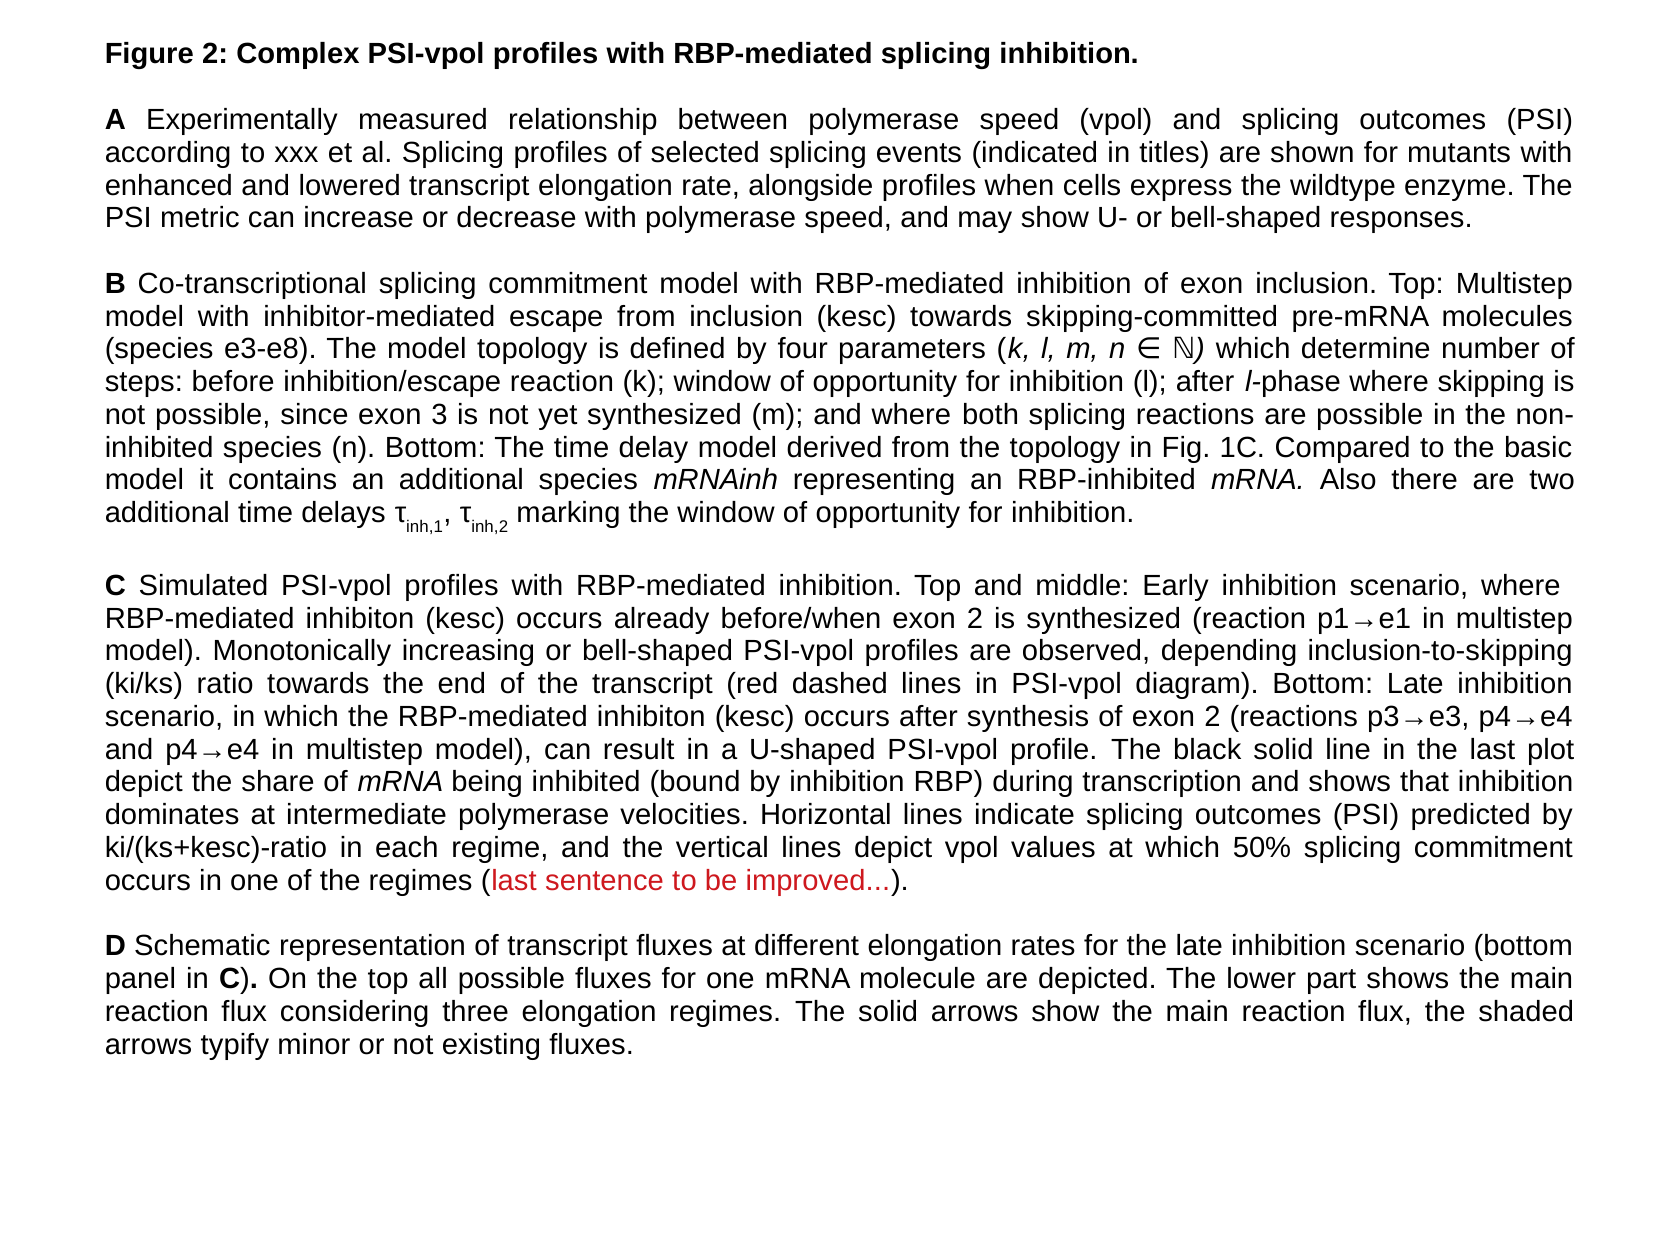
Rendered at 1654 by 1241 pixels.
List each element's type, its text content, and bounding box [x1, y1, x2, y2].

text_box Figure 2: Complex PSI-vpol profiles with RBP-mediated splicing inhibition. A Experimentally measured relationship between polymerase speed (vpol) and splicing outcomes (PSI) according to xxx et al. Splicing profiles of selected splicing events (indicated in titles) are shown for mutants with enhanced and lowered transcript elongation rate, alongside profiles when cells express the wildtype enzyme. The PSI metric can increase or decrease with polymerase speed, and may show U- or bell-shaped responses. B Co-transcriptional splicing commitment model with RBP-mediated inhibition of exon inclusion. Top: Multistep model with inhibitor-mediated escape from inclusion (kesc) towards skipping-committed pre-mRNA molecules (species e3-e8). The model topology is defined by four parameters (k, l, m, n ∈ ℕ) which determine number of steps: before inhibition/escape reaction (k); window of opportunity for inhibition (l); after l-phase where skipping is not possible, since exon 3 is not yet synthesized (m); and where both splicing reactions are possible in the non-inhibited species (n). Bottom: The time delay model derived from the topology in Fig. 1C. Compared to the basic model it contains an additional species mRNAinh representing an RBP-inhibited mRNA. Also there are two additional time delays τinh,1, τinh,2 marking the window of opportunity for inhibition. C Simulated PSI-vpol profiles with RBP-mediated inhibition. Top and middle: Early inhibition scenario, where RBP-mediated inhibiton (kesc) occurs already before/when exon 2 is synthesized (reaction p1→e1 in multistep model). Monotonically increasing or bell-shaped PSI-vpol profiles are observed, depending inclusion-to-skipping (ki/ks) ratio towards the end of the transcript (red dashed lines in PSI-vpol diagram). Bottom: Late inhibition scenario, in which the RBP-mediated inhibiton (kesc) occurs after synthesis of exon 2 (reactions p3→e3, p4→e4 and p4→e4 in multistep model), can result in a U-shaped PSI-vpol profile. The black solid line in the last plot depict the share of mRNA being inhibited (bound by inhibition RBP) during transcription and shows that inhibition dominates at intermediate polymerase velocities. Horizontal lines indicate splicing outcomes (PSI) predicted by ki/(ks+kesc)-ratio in each regime, and the vertical lines depict vpol values at which 50% splicing commitment occurs in one of the regimes (last sentence to be improved...). D Schematic representation of transcript fluxes at different elongation rates for the late inhibition scenario (bottom panel in C). On the top all possible fluxes for one mRNA molecule are depicted. The lower part shows the main reaction flux considering three elongation regimes. The solid arrows show the main reaction flux, the shaded arrows typify minor or not existing fluxes. [90, 30, 1591, 1068]
